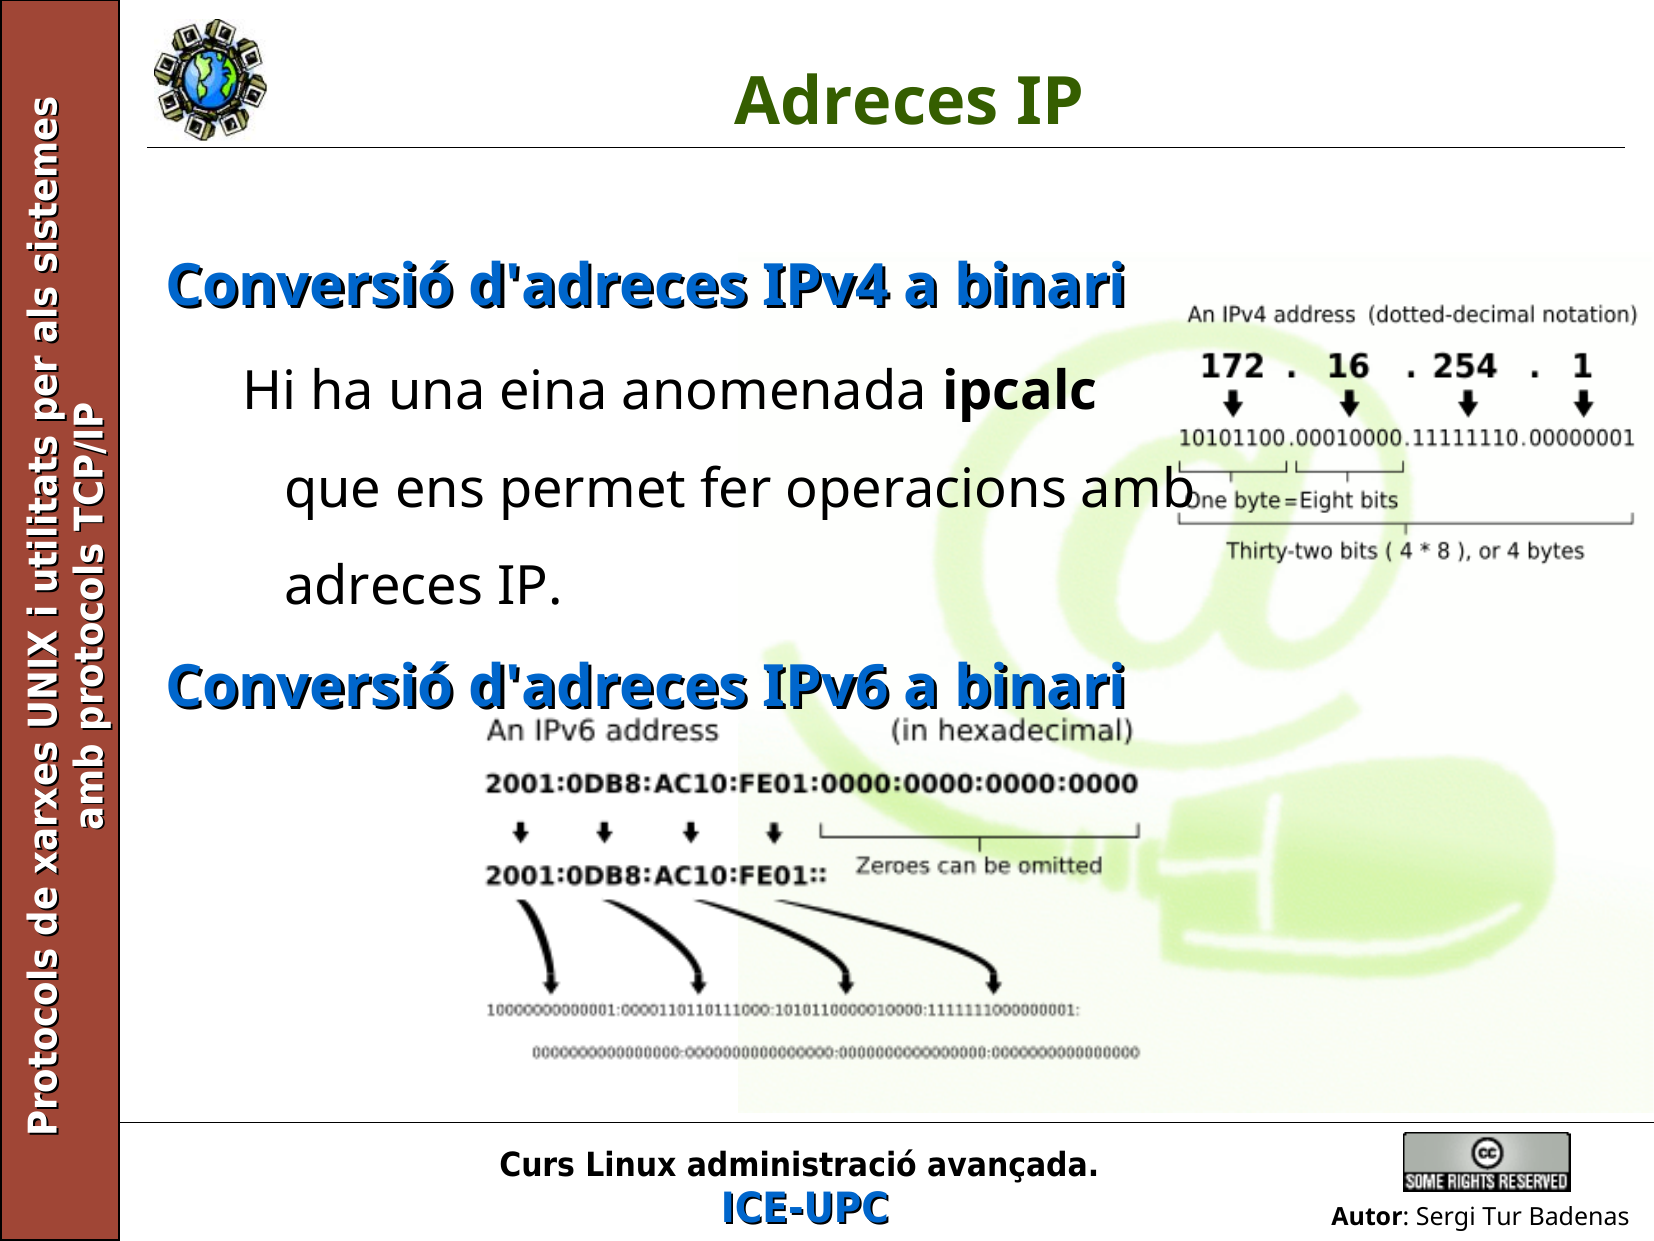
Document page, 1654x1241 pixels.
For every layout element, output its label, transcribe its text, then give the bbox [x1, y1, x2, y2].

picture [470, 252, 1654, 1113]
list Conversió d'adreces IPv4 a binari Hi ha una eina anomenada ipcalc que ens permet fer operacions amb adreces IP. Conversió d'adreces IPv6 a binari [147, 242, 1636, 1078]
picture [154, 19, 268, 142]
picture [1403, 1132, 1571, 1192]
title Adreces IP [165, 56, 1654, 141]
